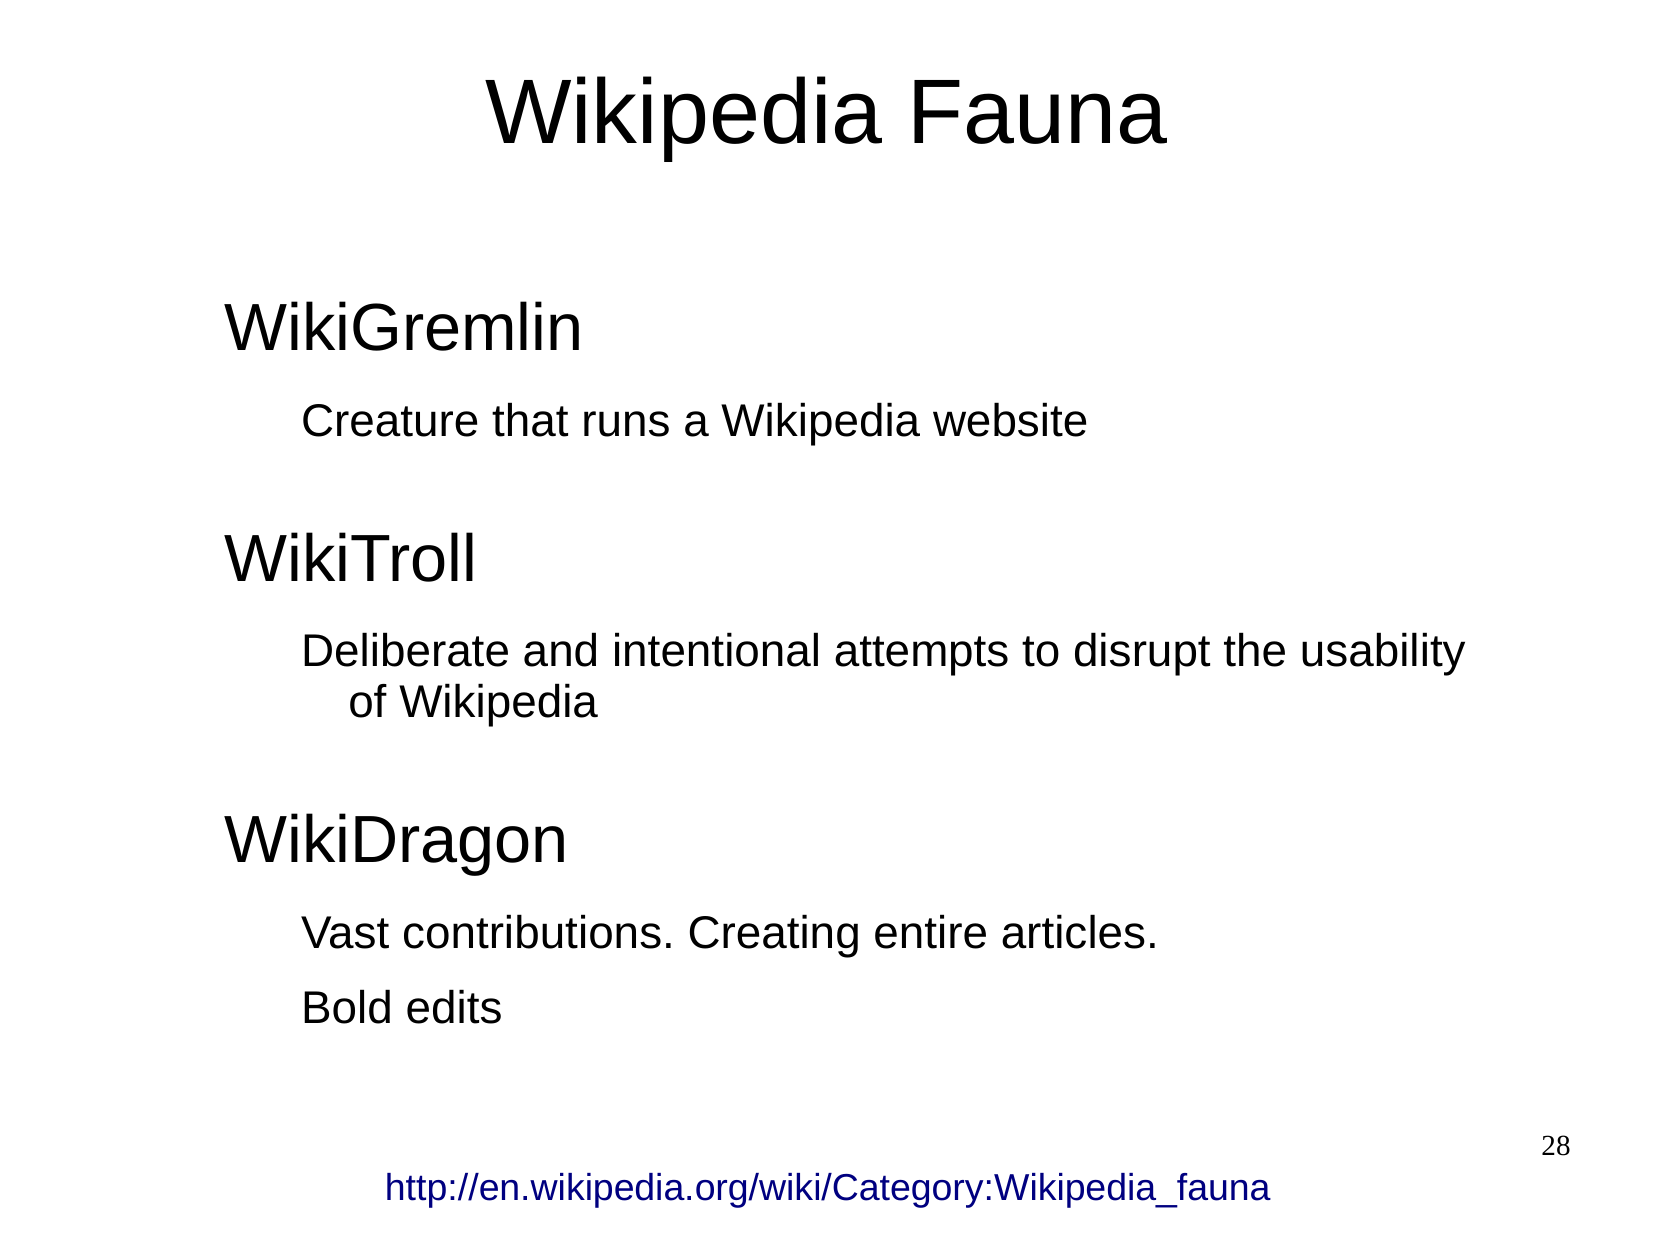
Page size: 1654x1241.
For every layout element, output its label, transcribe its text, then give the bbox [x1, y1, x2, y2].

list WikiGremlin Creature that runs a Wikipedia website WikiTroll Deliberate and intentional attempts to disrupt the usability of Wikipedia WikiDragon Vast contributions. Creating entire articles. Bold edits [206, 290, 1501, 1032]
title Wikipedia Fauna [82, 8, 1571, 216]
text_box http://en.wikipedia.org/wiki/Category:Wikipedia_fauna [370, 1158, 1313, 1216]
